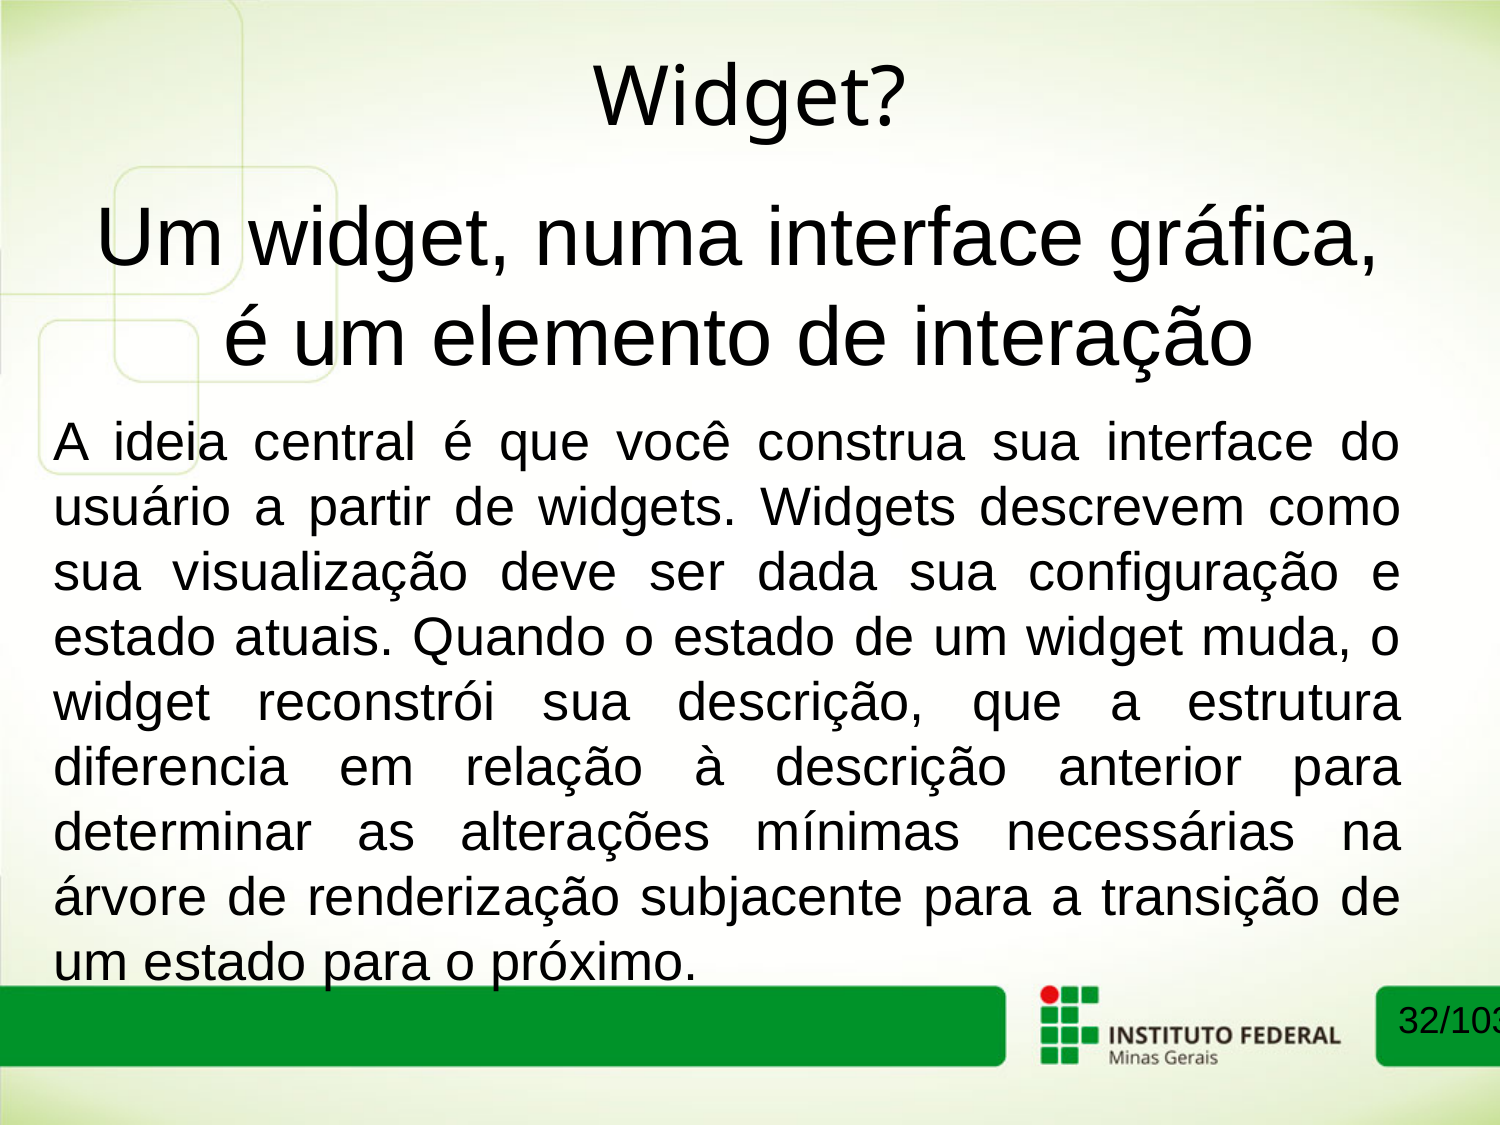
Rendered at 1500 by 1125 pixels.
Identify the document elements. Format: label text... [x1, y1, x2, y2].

text_box Widget? [625, 75, 636, 95]
picture [0, 0, 1500, 1125]
text_box Widget? [755, 86, 778, 95]
text_box Widget? [74, 30, 1425, 155]
text_box A ideia central é que você construa sua interface do usuário a partir de widgets. Widgets descrevem como sua visualização deve ser dada sua configuração e estado atuais. Quando o estado de um widget muda, o widget reconstrói sua descrição, que a estrutura diferencia em relação à descrição anterior para determinar as alterações mínimas necessárias na árvore de renderização subjacente para a transição de um estado para o próximo. [53, 406, 1404, 992]
text_box Widget? [806, 86, 828, 95]
text_box Um widget, numa interface gráfica, é um elemento de interação [64, 95, 1415, 468]
text_box Widget? [704, 86, 727, 95]
